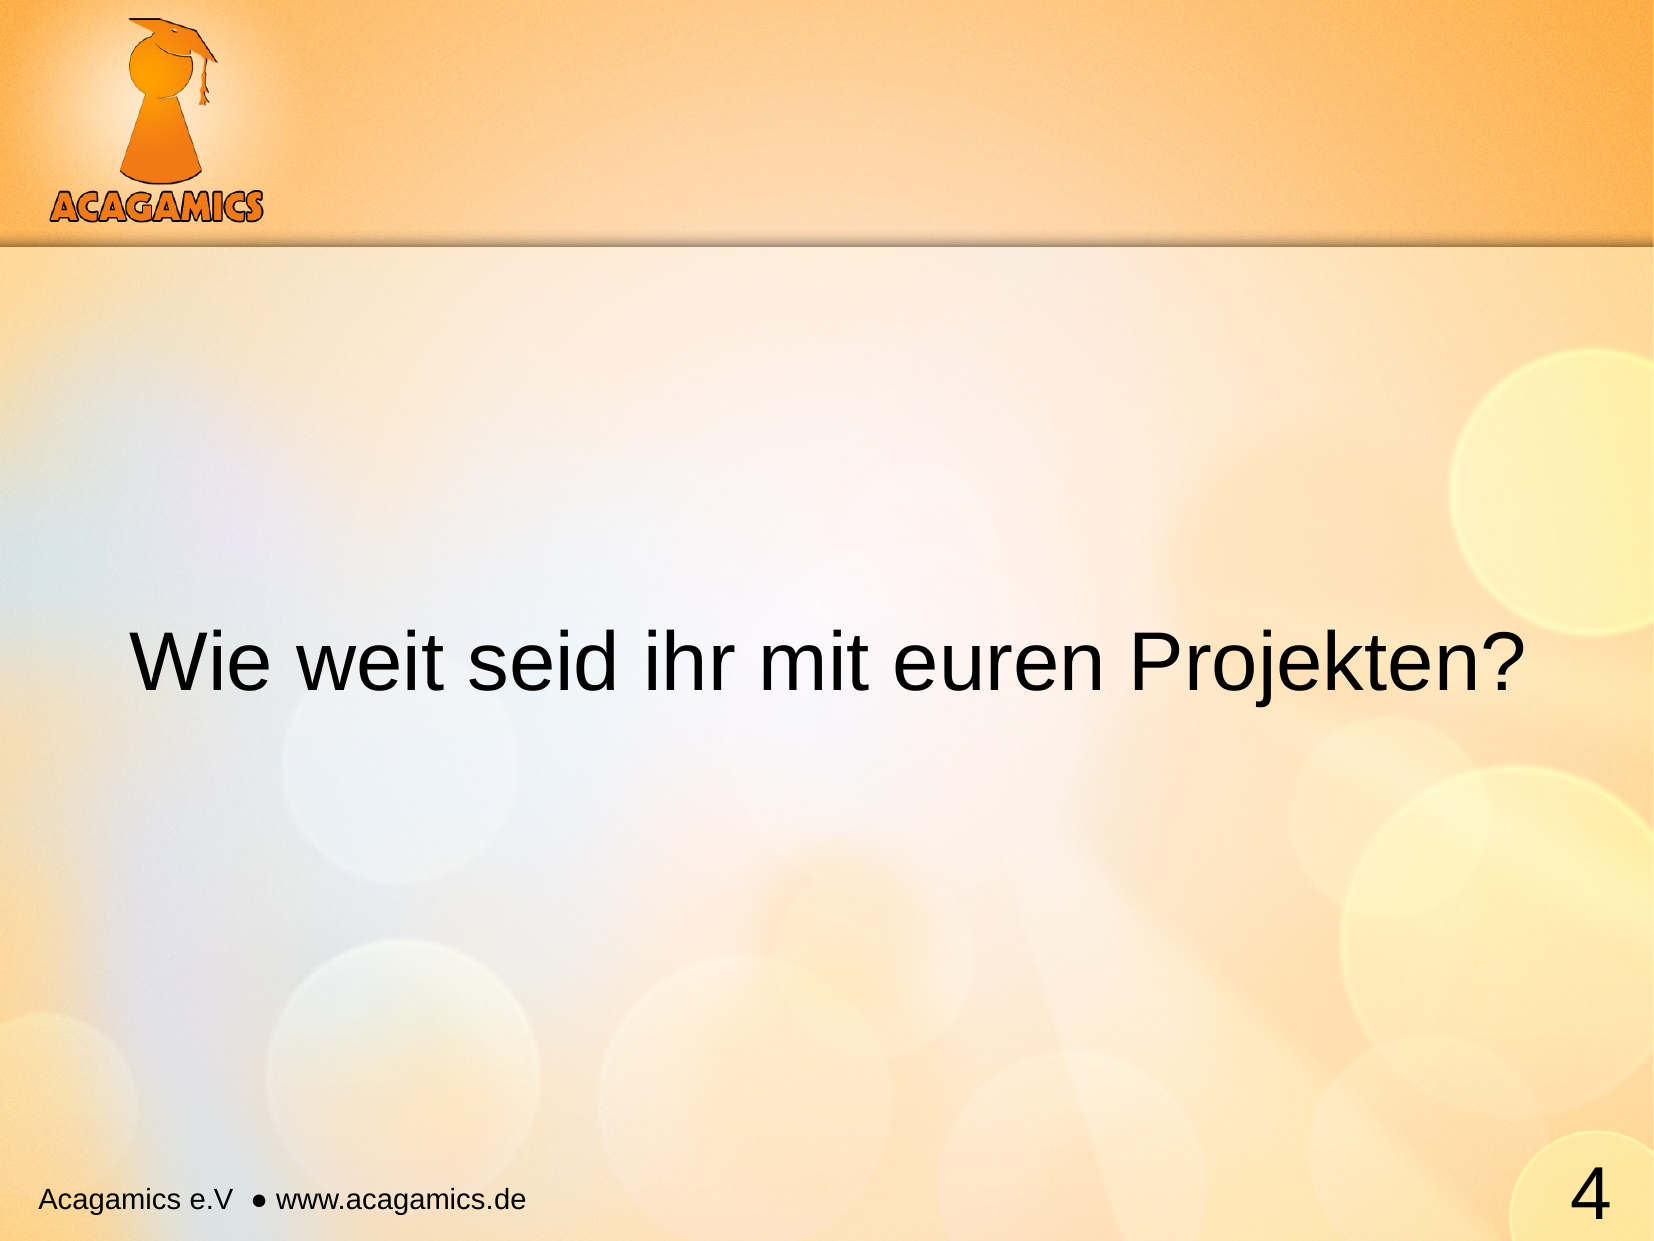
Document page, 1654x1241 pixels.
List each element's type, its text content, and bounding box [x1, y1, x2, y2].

list Wie weit seid ihr mit euren Projekten? [59, 274, 1548, 1093]
picture [0, 0, 1654, 1241]
